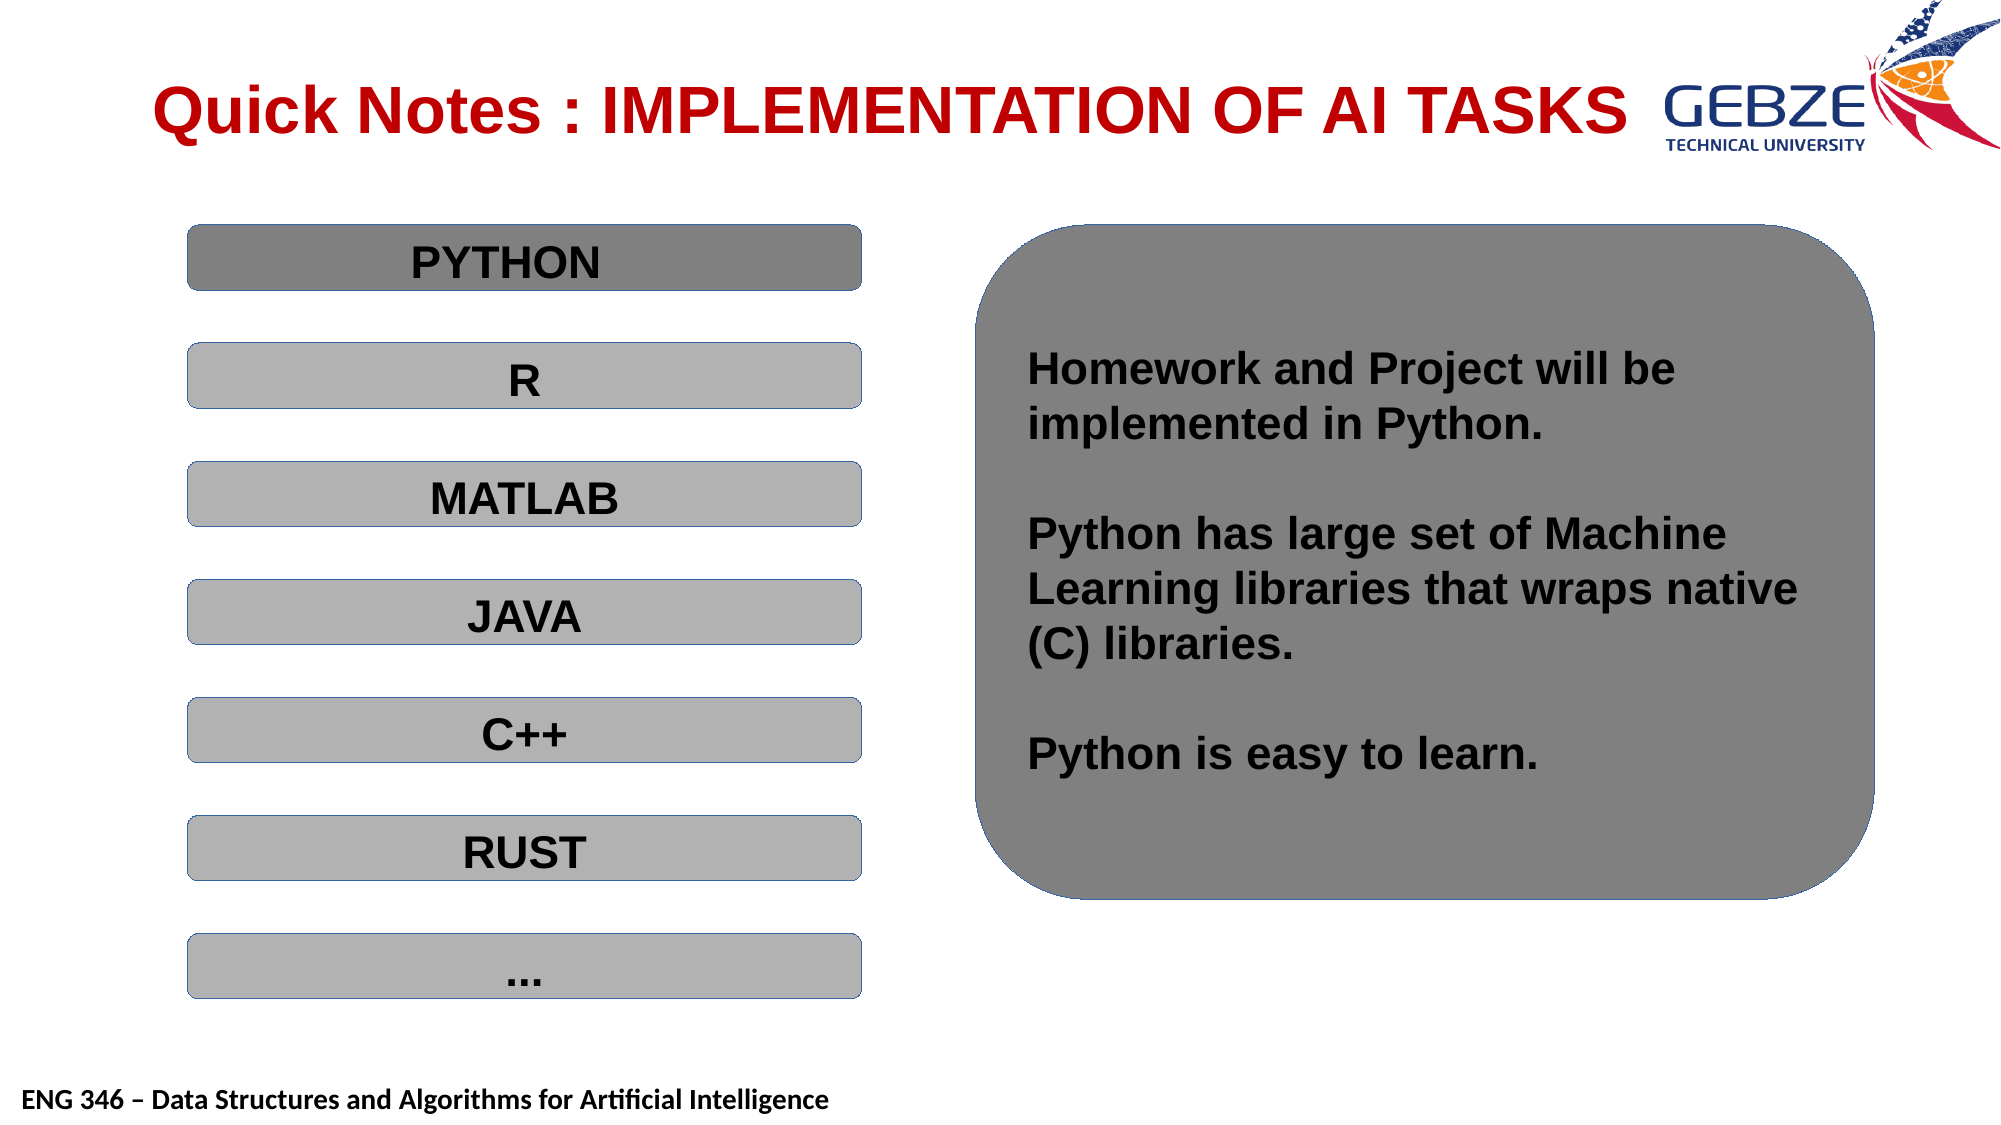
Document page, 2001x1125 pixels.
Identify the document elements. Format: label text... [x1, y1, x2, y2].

text_box [787, 224, 862, 291]
text_box R [112, 342, 937, 460]
text_box ... [112, 933, 937, 1051]
text_box RUST [112, 815, 937, 933]
text_box JAVA [112, 579, 937, 696]
text_box [187, 224, 224, 291]
text_box Homework and Project will be implemented in Python. Python has large set of Machine Learning libraries that wraps native (C) libraries. Python is easy to learn. [1012, 331, 1837, 669]
text_box [975, 224, 1875, 900]
picture [1665, 0, 2001, 151]
text_box PYTHON [224, 224, 787, 342]
title Quick Notes : IMPLEMENTATION OF AI TASKS [137, 59, 1650, 165]
text_box C++ [112, 697, 937, 814]
text_box MATLAB [112, 461, 937, 578]
